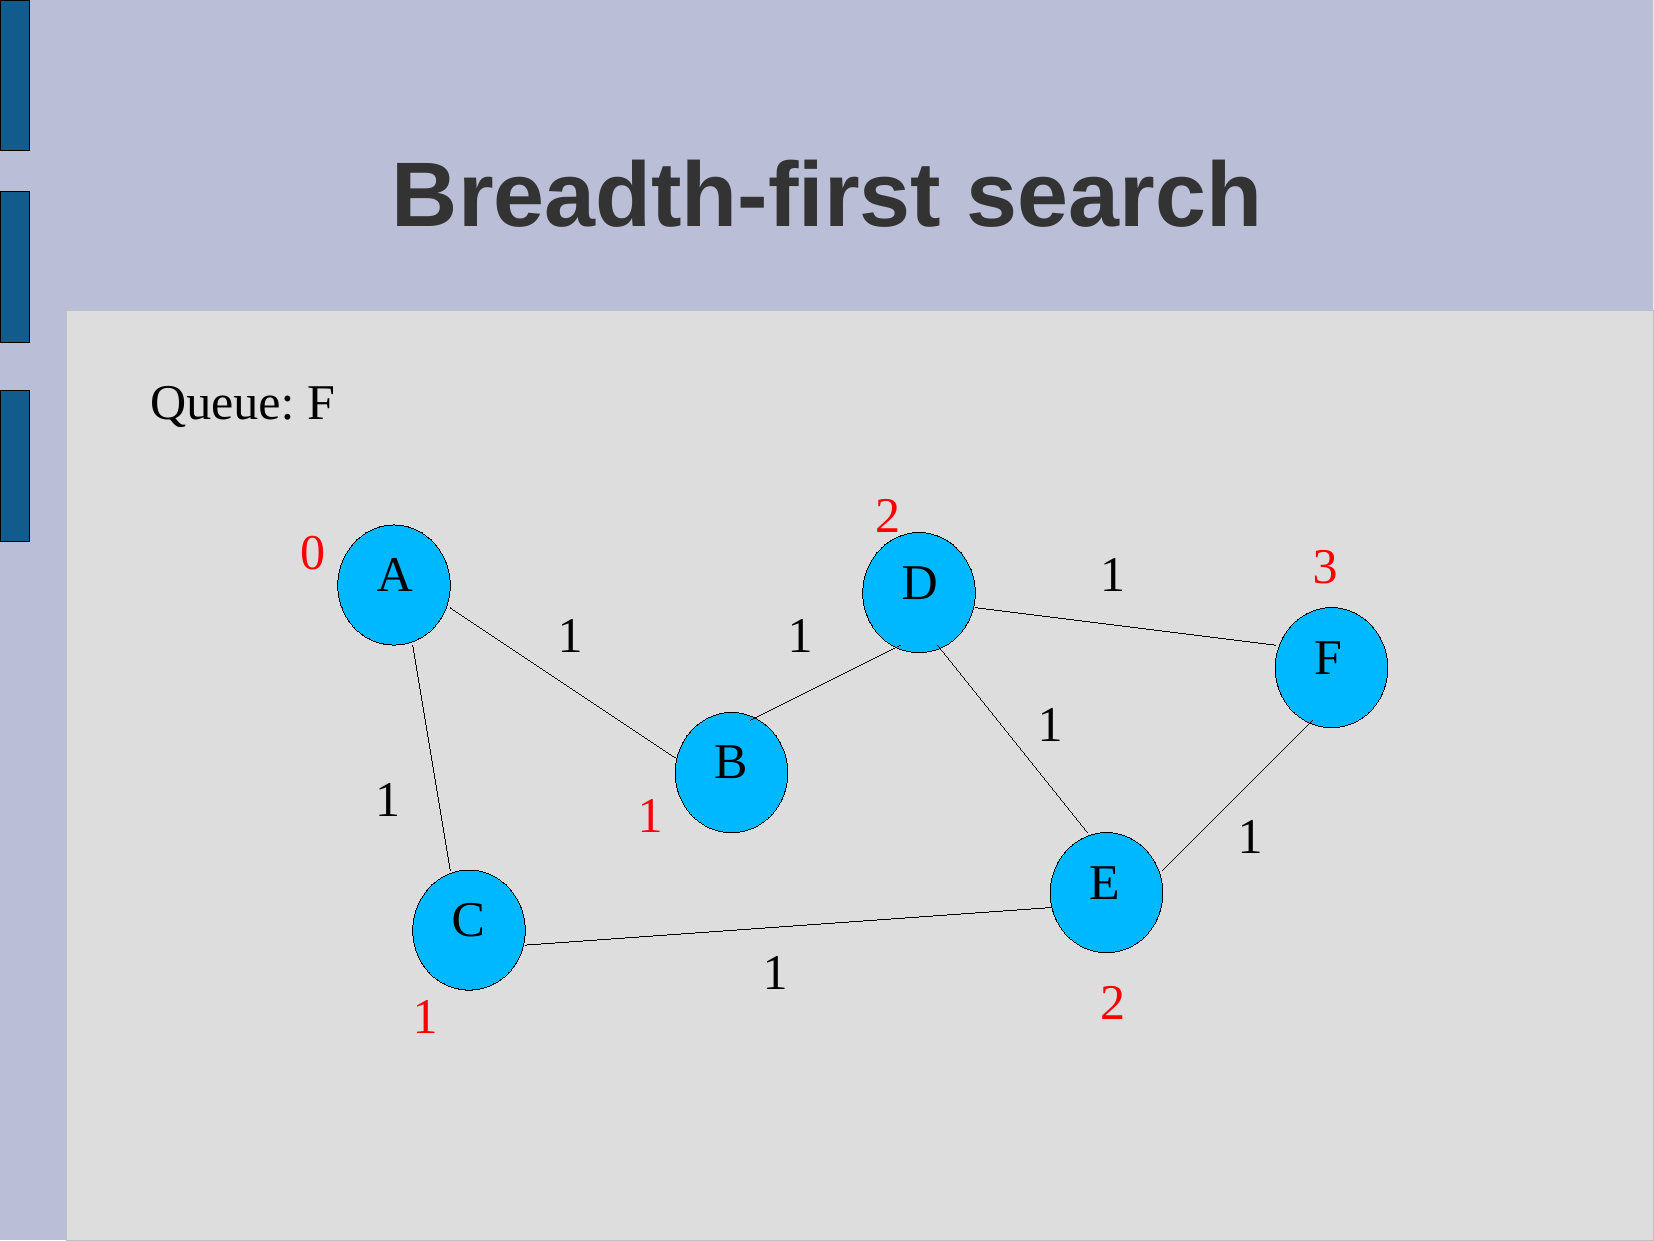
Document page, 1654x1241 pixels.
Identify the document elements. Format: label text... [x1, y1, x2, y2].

text_box E [1089, 854, 1120, 910]
text_box 1 [637, 787, 676, 843]
text_box 2 [875, 487, 901, 543]
text_box [675, 712, 788, 833]
text_box [862, 532, 976, 653]
text_box C [451, 892, 486, 948]
text_box [337, 524, 451, 646]
text_box 1 [375, 772, 401, 828]
text_box 1 [1037, 697, 1063, 753]
text_box 1 [557, 607, 583, 663]
text_box [1050, 832, 1163, 953]
text_box D [901, 554, 938, 610]
text_box A [376, 547, 413, 603]
text_box Queue: F [150, 375, 336, 431]
text_box [1275, 607, 1388, 728]
text_box 0 [300, 525, 326, 581]
text_box 1 [787, 607, 813, 663]
title Breadth-first search [121, 91, 1534, 299]
text_box F [1314, 629, 1343, 685]
text_box 3 [1312, 539, 1338, 595]
text_box [412, 870, 526, 991]
text_box 1 [412, 989, 438, 1045]
text_box 1 [762, 945, 788, 1001]
text_box B [714, 734, 748, 790]
text_box 1 [1100, 547, 1126, 603]
text_box 1 [1237, 809, 1263, 865]
text_box 2 [1100, 975, 1126, 1031]
